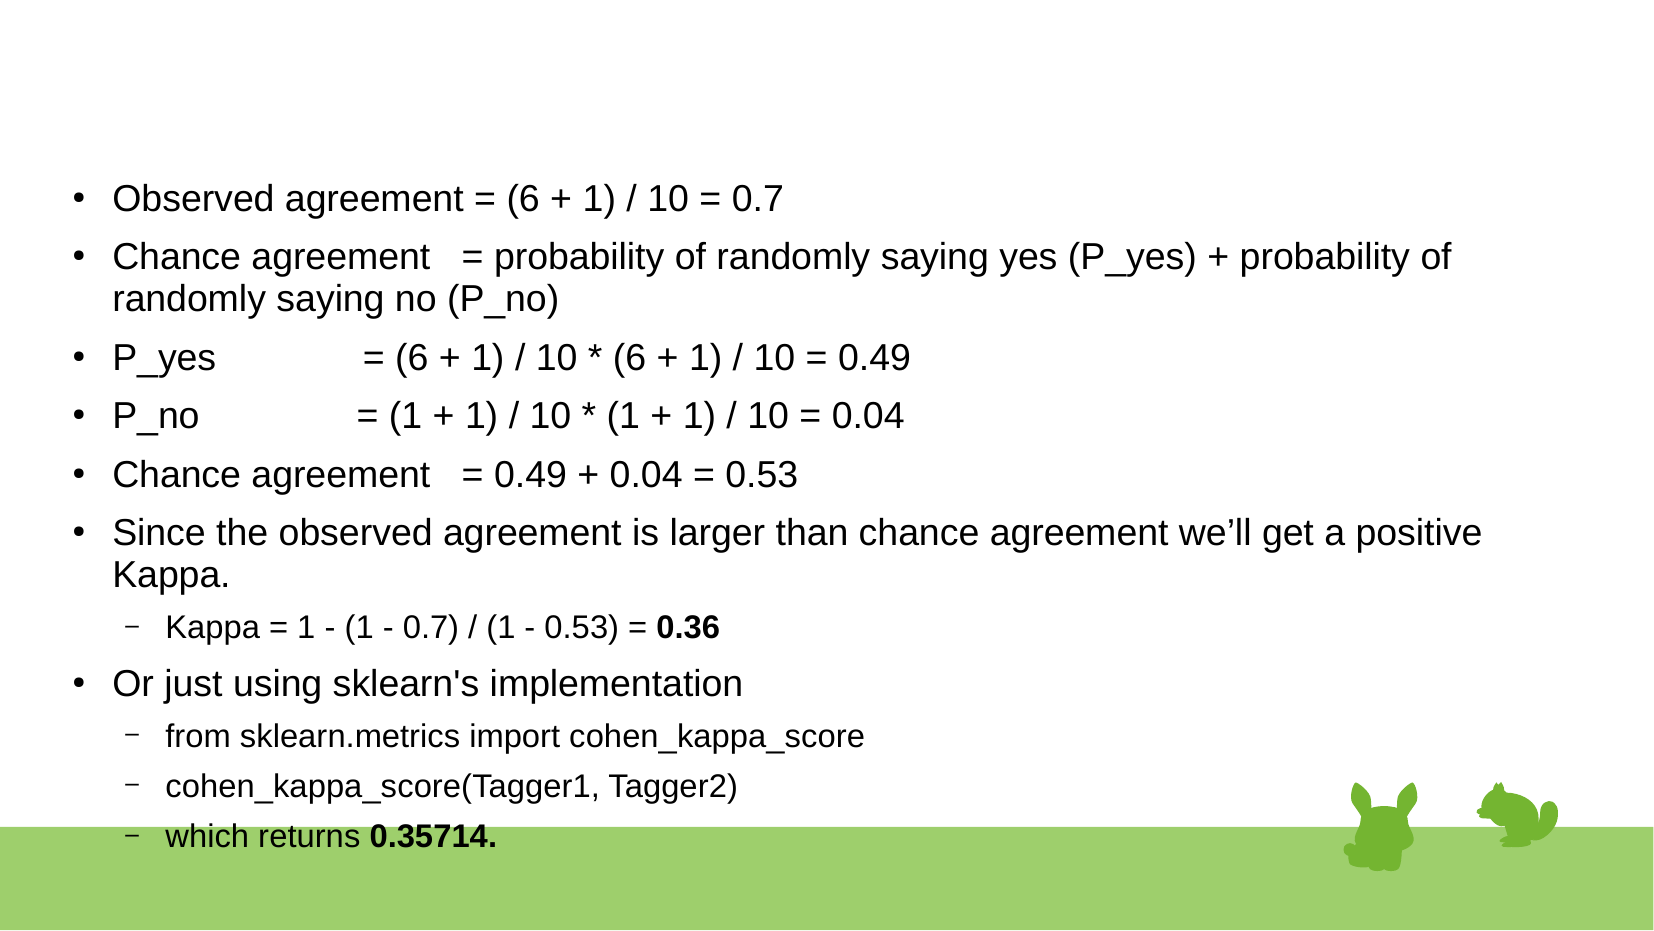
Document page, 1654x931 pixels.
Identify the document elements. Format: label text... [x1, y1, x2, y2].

list Observed agreement = (6 + 1) / 10 = 0.7 Chance agreement = probability of randomly saying yes (P_yes) + probability of randomly saying no (P_no) P_yes = (6 + 1) / 10 * (6 + 1) / 10 = 0.49 P_no = (1 + 1) / 10 * (1 + 1) / 10 = 0.04 Chance agreement = 0.49 + 0.04 = 0.53 Since the observed agreement is larger than chance agreement we’ll get a positive Kappa. Kappa = 1 - (1 - 0.7) / (1 - 0.53) = 0.36 Or just using sklearn's implementation from sklearn.metrics import cohen_kappa_score cohen_kappa_score(Tagger1, Tagger2) which returns 0.35714. [59, 177, 1571, 857]
